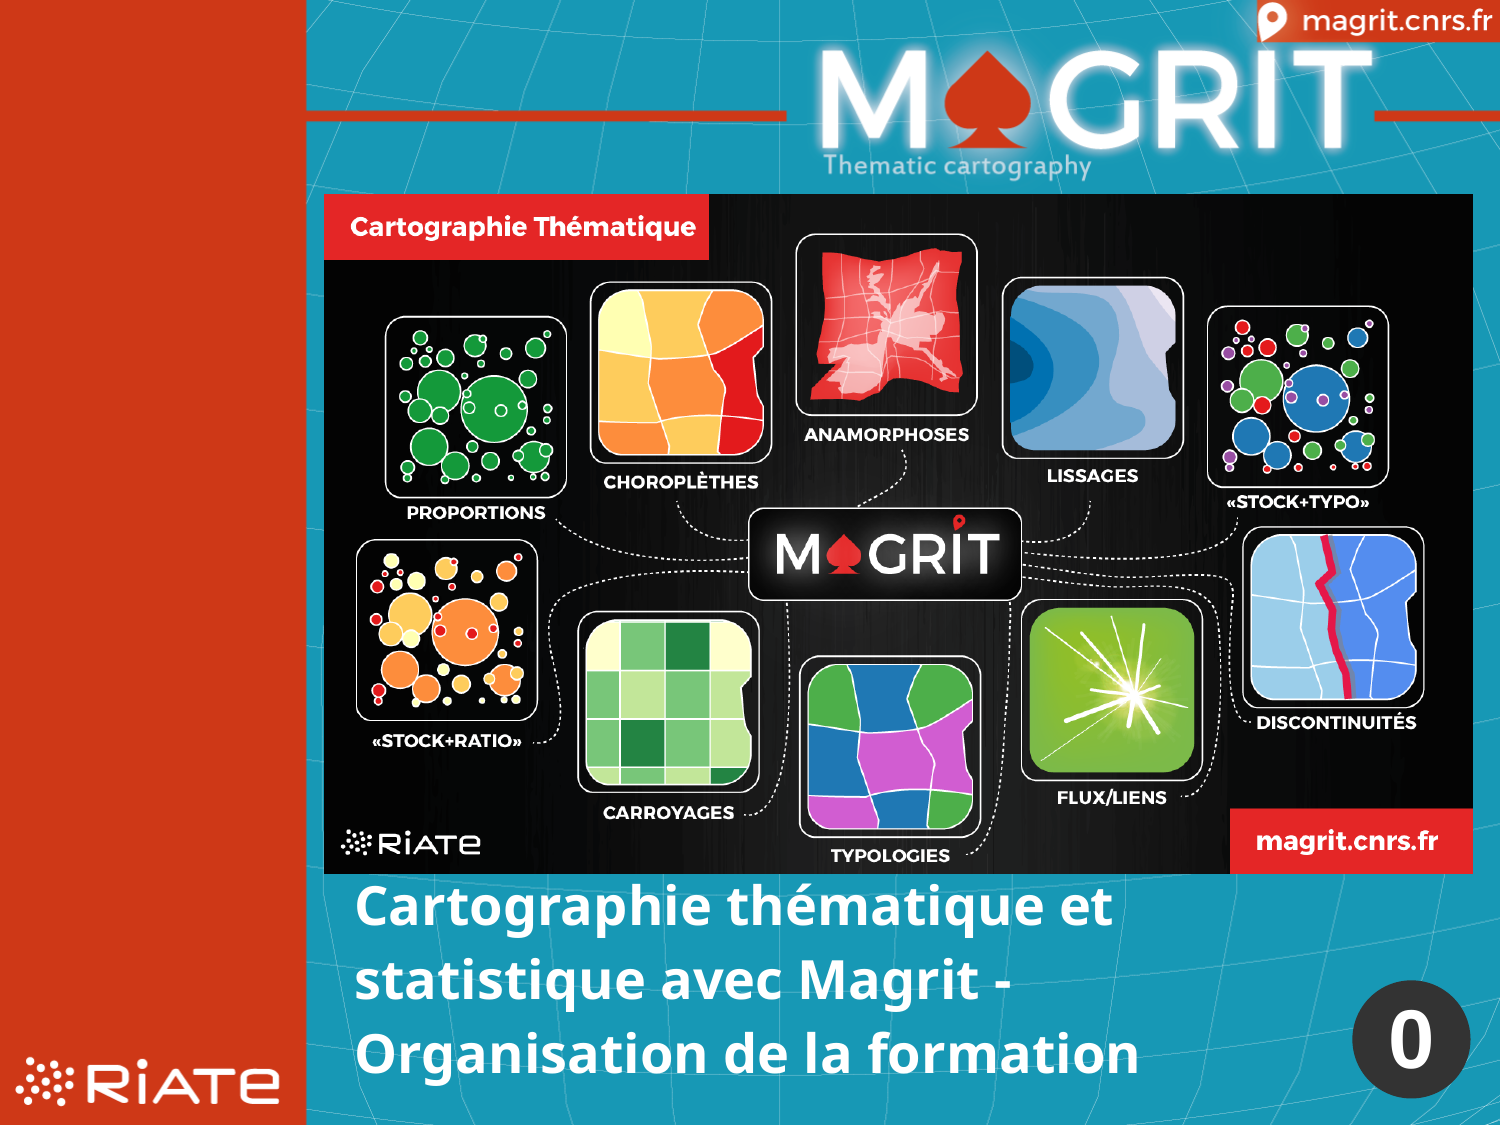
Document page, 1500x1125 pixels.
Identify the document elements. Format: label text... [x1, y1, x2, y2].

text_box 0 [1353, 980, 1471, 1099]
title Cartographie thématique et statistique avec Magrit - Organisation de la formation [354, 883, 1353, 1073]
picture [0, 0, 1500, 1125]
